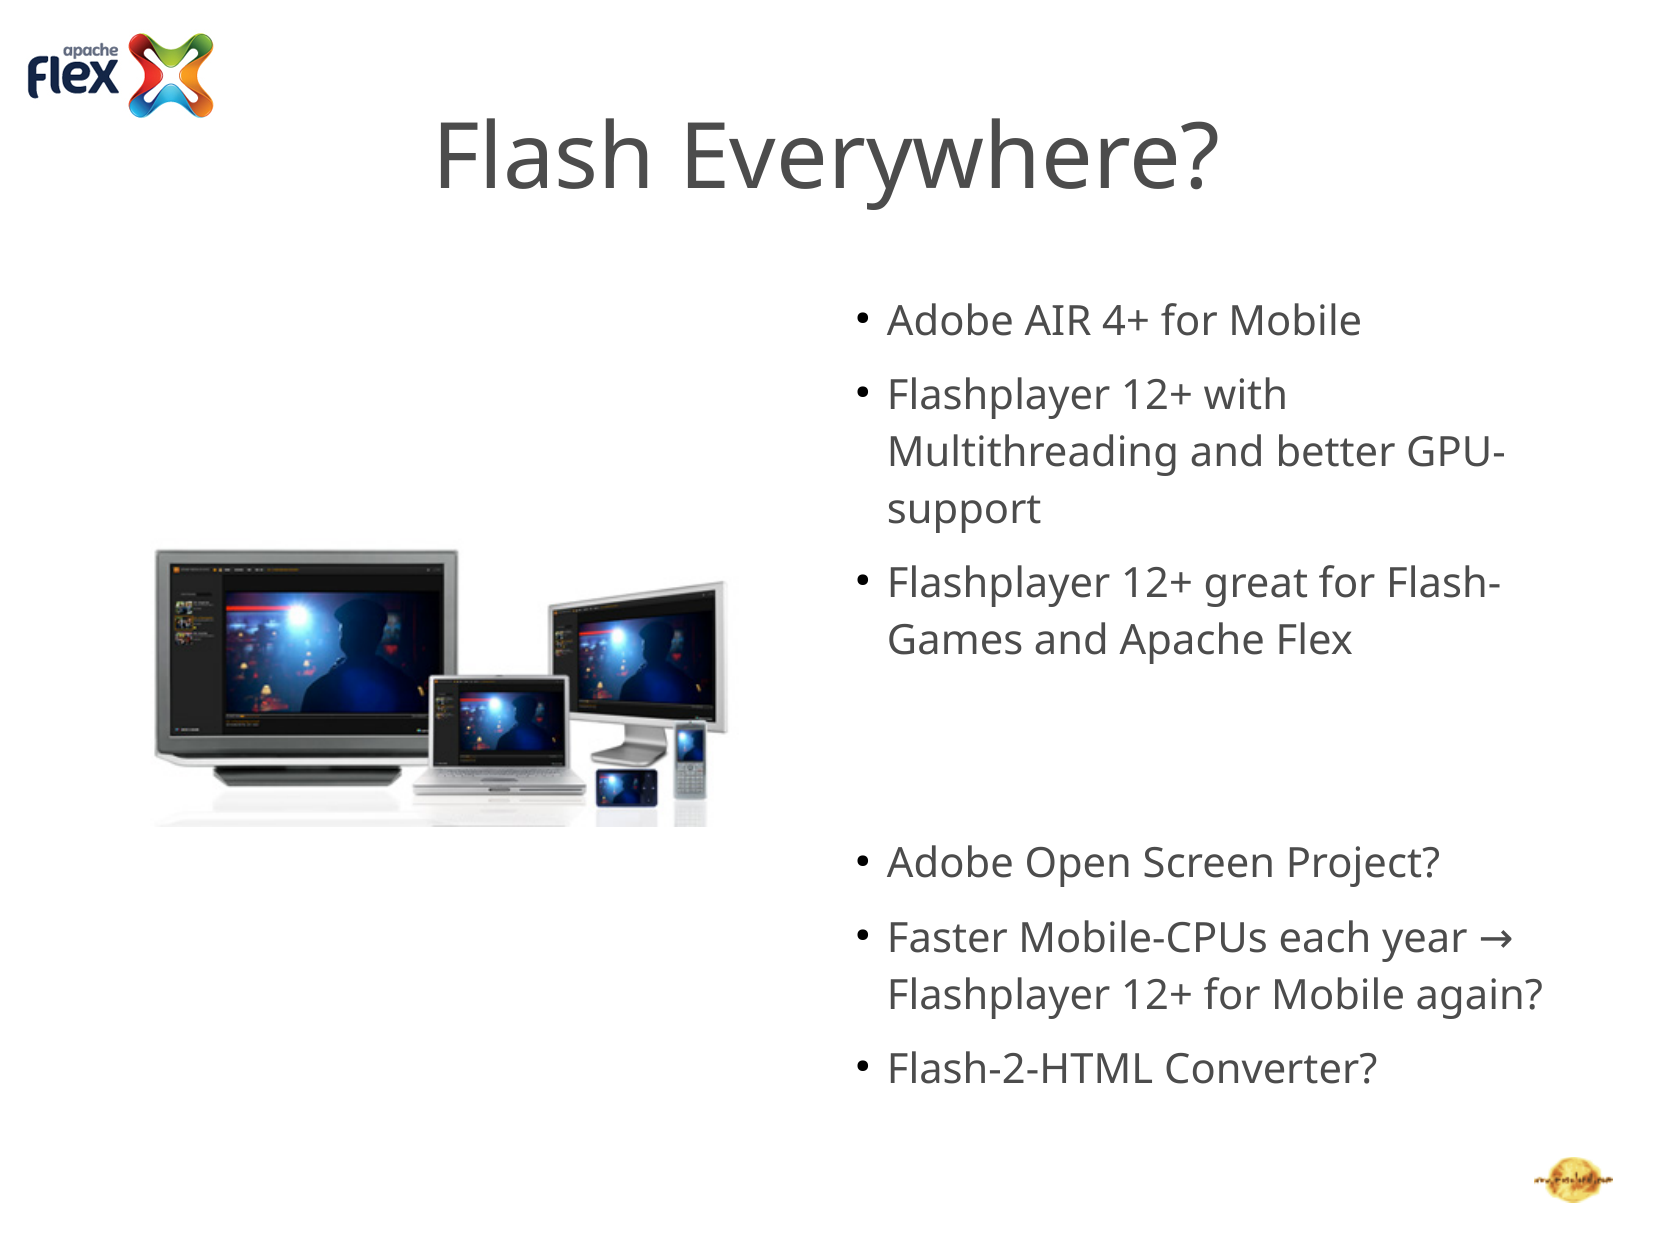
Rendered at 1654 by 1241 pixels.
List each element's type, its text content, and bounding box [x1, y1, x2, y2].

picture [1534, 1157, 1613, 1203]
picture [150, 514, 739, 827]
list Adobe AIR 4+ for Mobile Flashplayer 12+ with Multithreading and better GPU-support Flashplayer 12+ great for Flash-Games and Apache Flex Adobe Open Screen Project? Faster Mobile-CPUs each year → Flashplayer 12+ for Mobile again? Flash-2-HTML Converter? [845, 290, 1572, 1109]
title Flash Everywhere? [82, 49, 1571, 257]
picture [25, 25, 215, 125]
